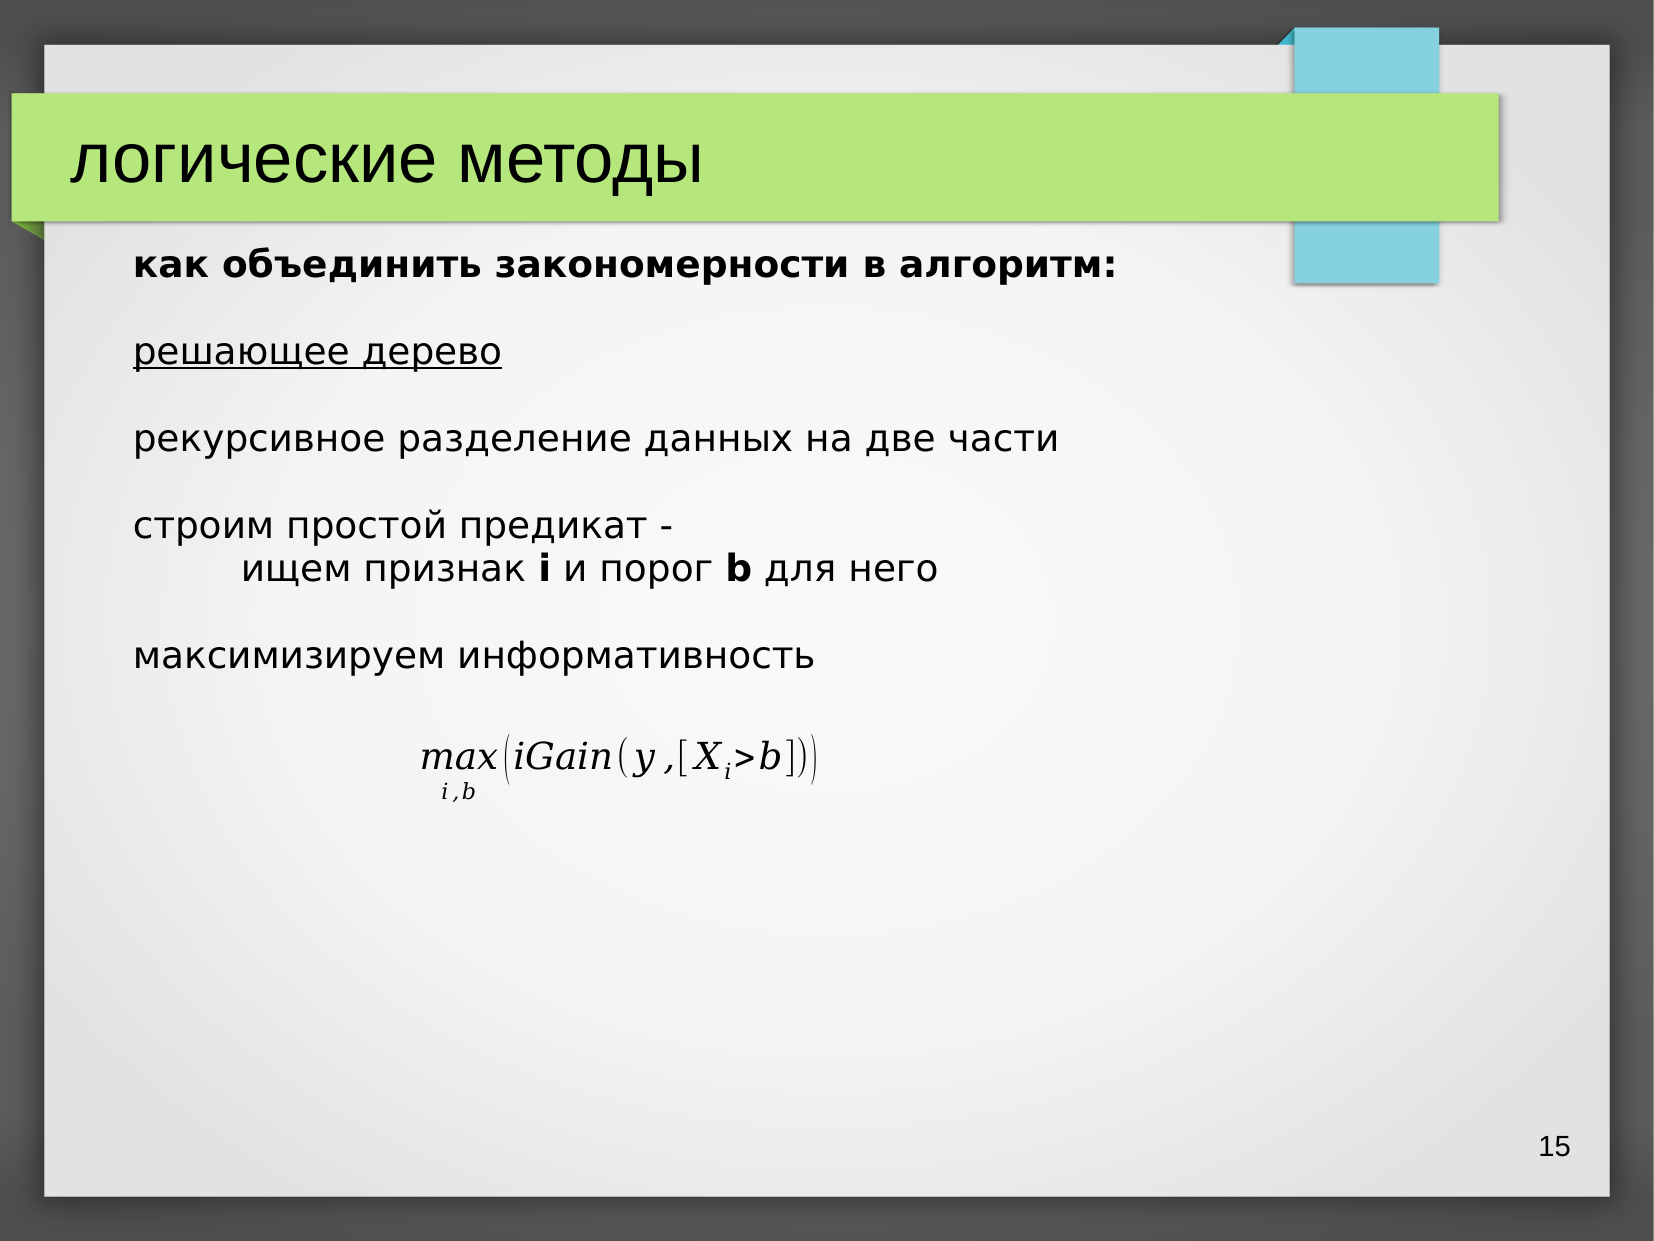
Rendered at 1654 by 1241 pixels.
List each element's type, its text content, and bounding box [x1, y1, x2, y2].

picture [0, 0, 1654, 1241]
title логические методы [70, 118, 1205, 199]
chart [413, 732, 825, 806]
text_box как объединить закономерности в алгоритм: решающее дерево рекурсивное разделение данных на две части строим простой предикат - ищем признак i и порог b для него максимизируем информативность [118, 234, 1158, 705]
